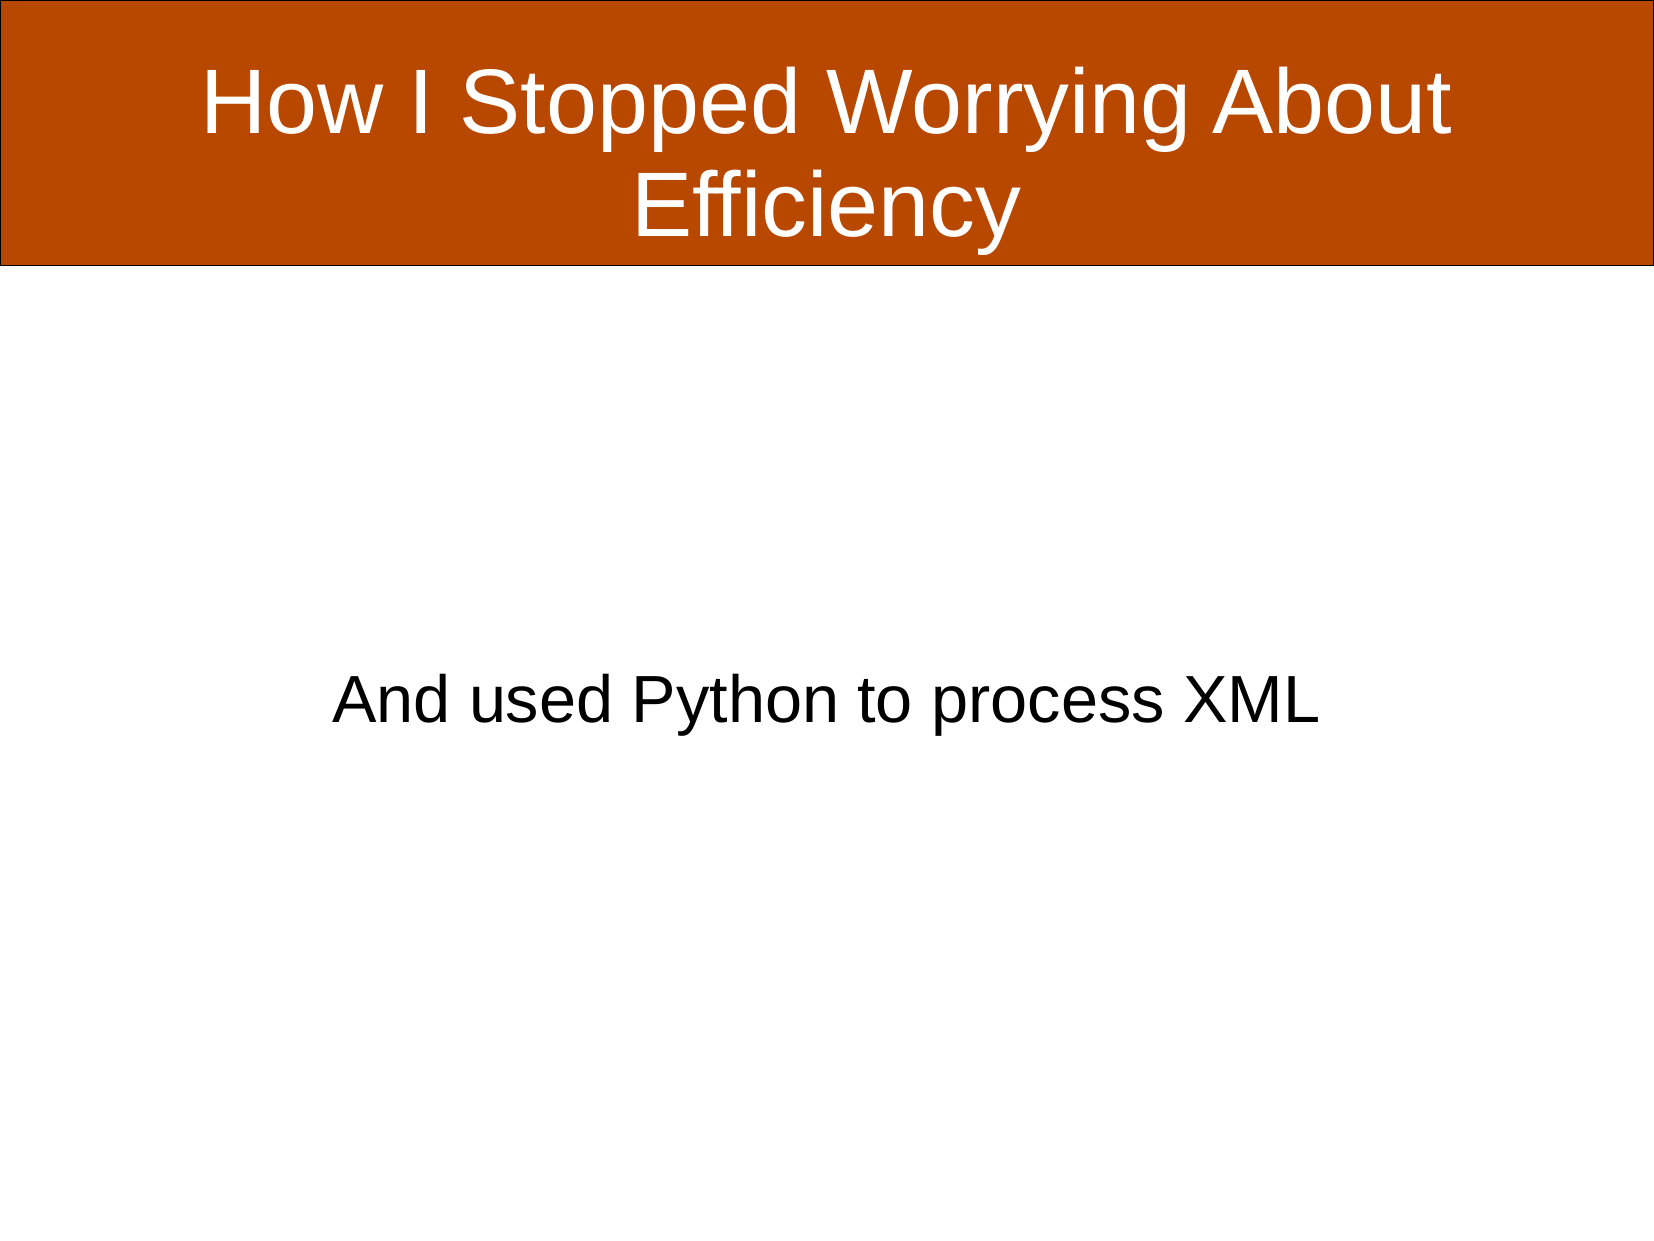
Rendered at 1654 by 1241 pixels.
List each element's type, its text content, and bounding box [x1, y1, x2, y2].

title How I Stopped Worrying About Efficiency [82, 50, 1571, 256]
subtitle And used Python to process XML [82, 297, 1571, 1102]
